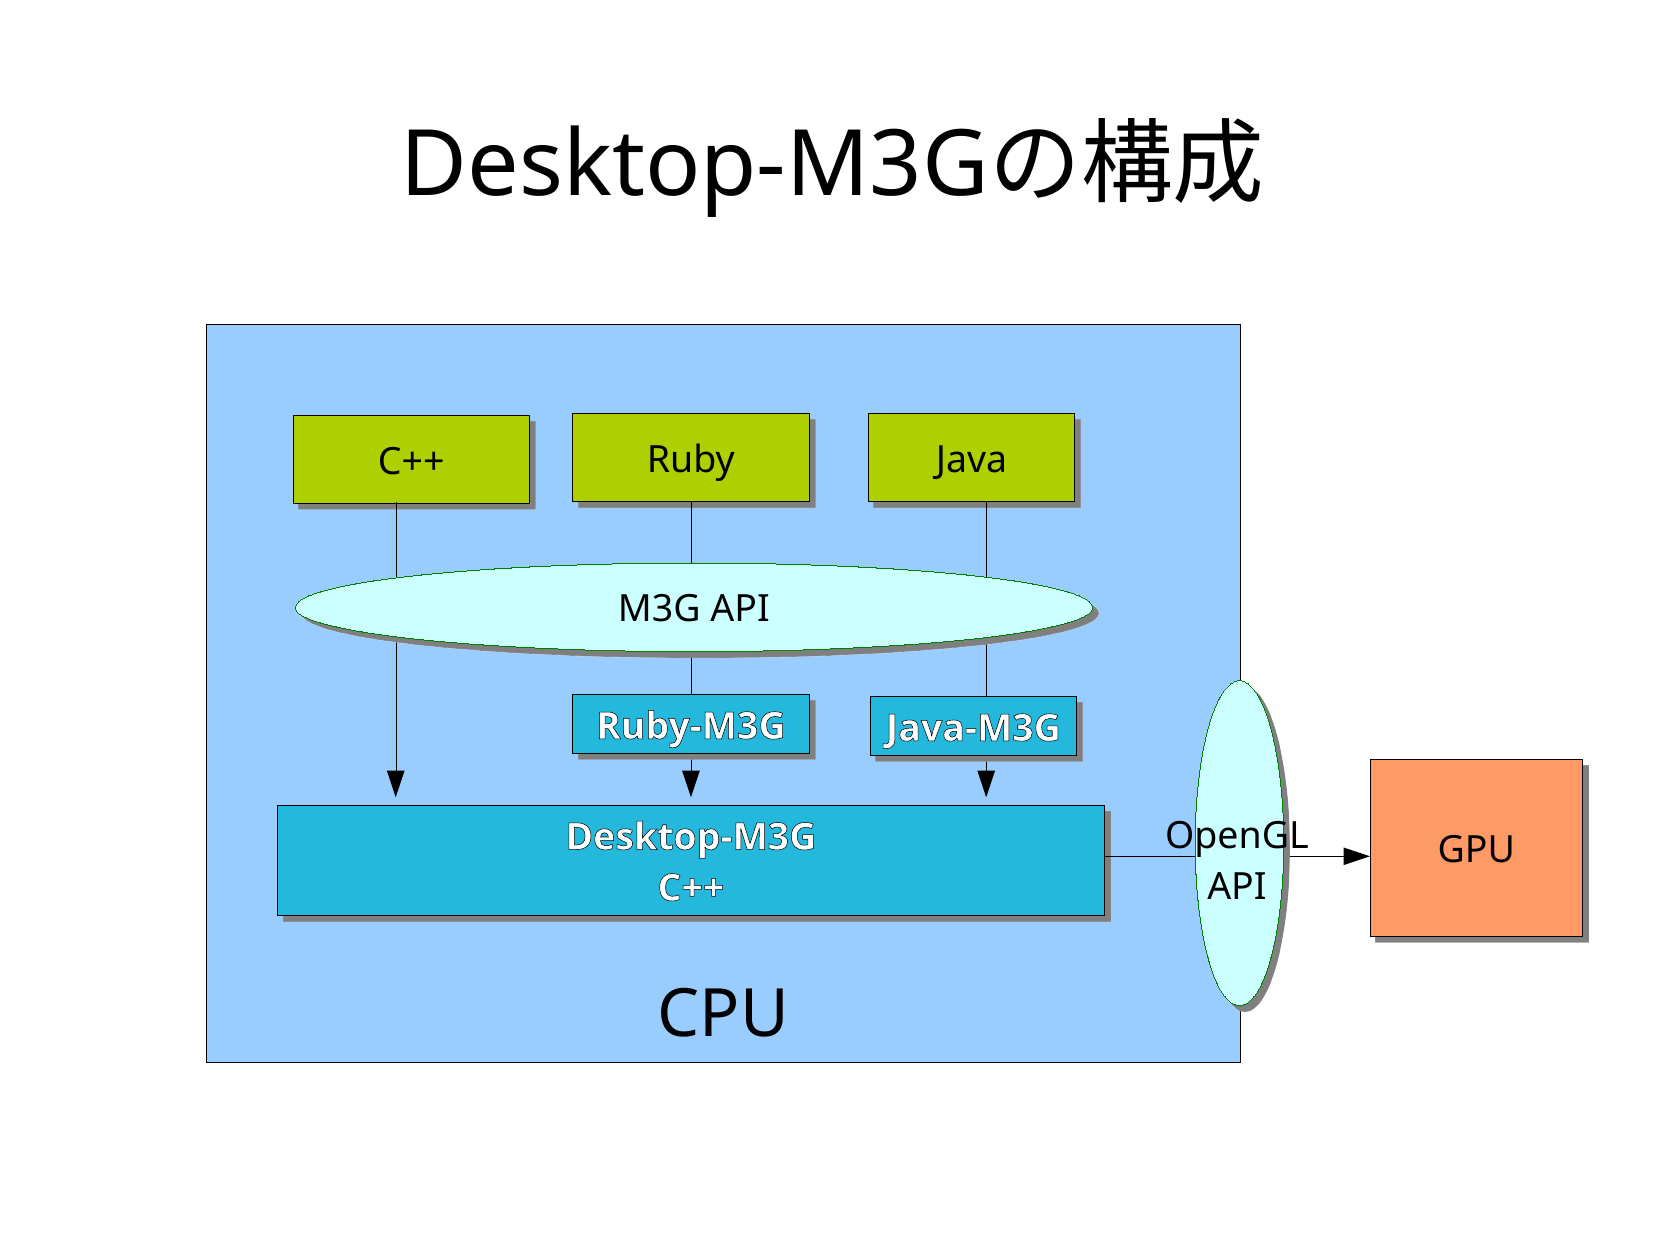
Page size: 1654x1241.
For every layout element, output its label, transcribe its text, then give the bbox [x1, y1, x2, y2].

text_box Java-M3G [870, 696, 1077, 756]
text_box [1197, 897, 1282, 1006]
text_box [1196, 680, 1283, 801]
title Desktop-M3Gの構成 [88, 59, 1577, 252]
text_box OpenGL API [1145, 801, 1329, 897]
text_box Ruby-M3G [572, 694, 810, 754]
text_box CPU [206, 324, 1241, 1063]
text_box Ruby [572, 413, 810, 502]
text_box C++ [293, 415, 530, 504]
text_box Desktop-M3G C++ [277, 805, 1105, 916]
text_box Java [868, 413, 1075, 502]
text_box M3G API [295, 563, 1093, 652]
text_box GPU [1370, 759, 1583, 937]
